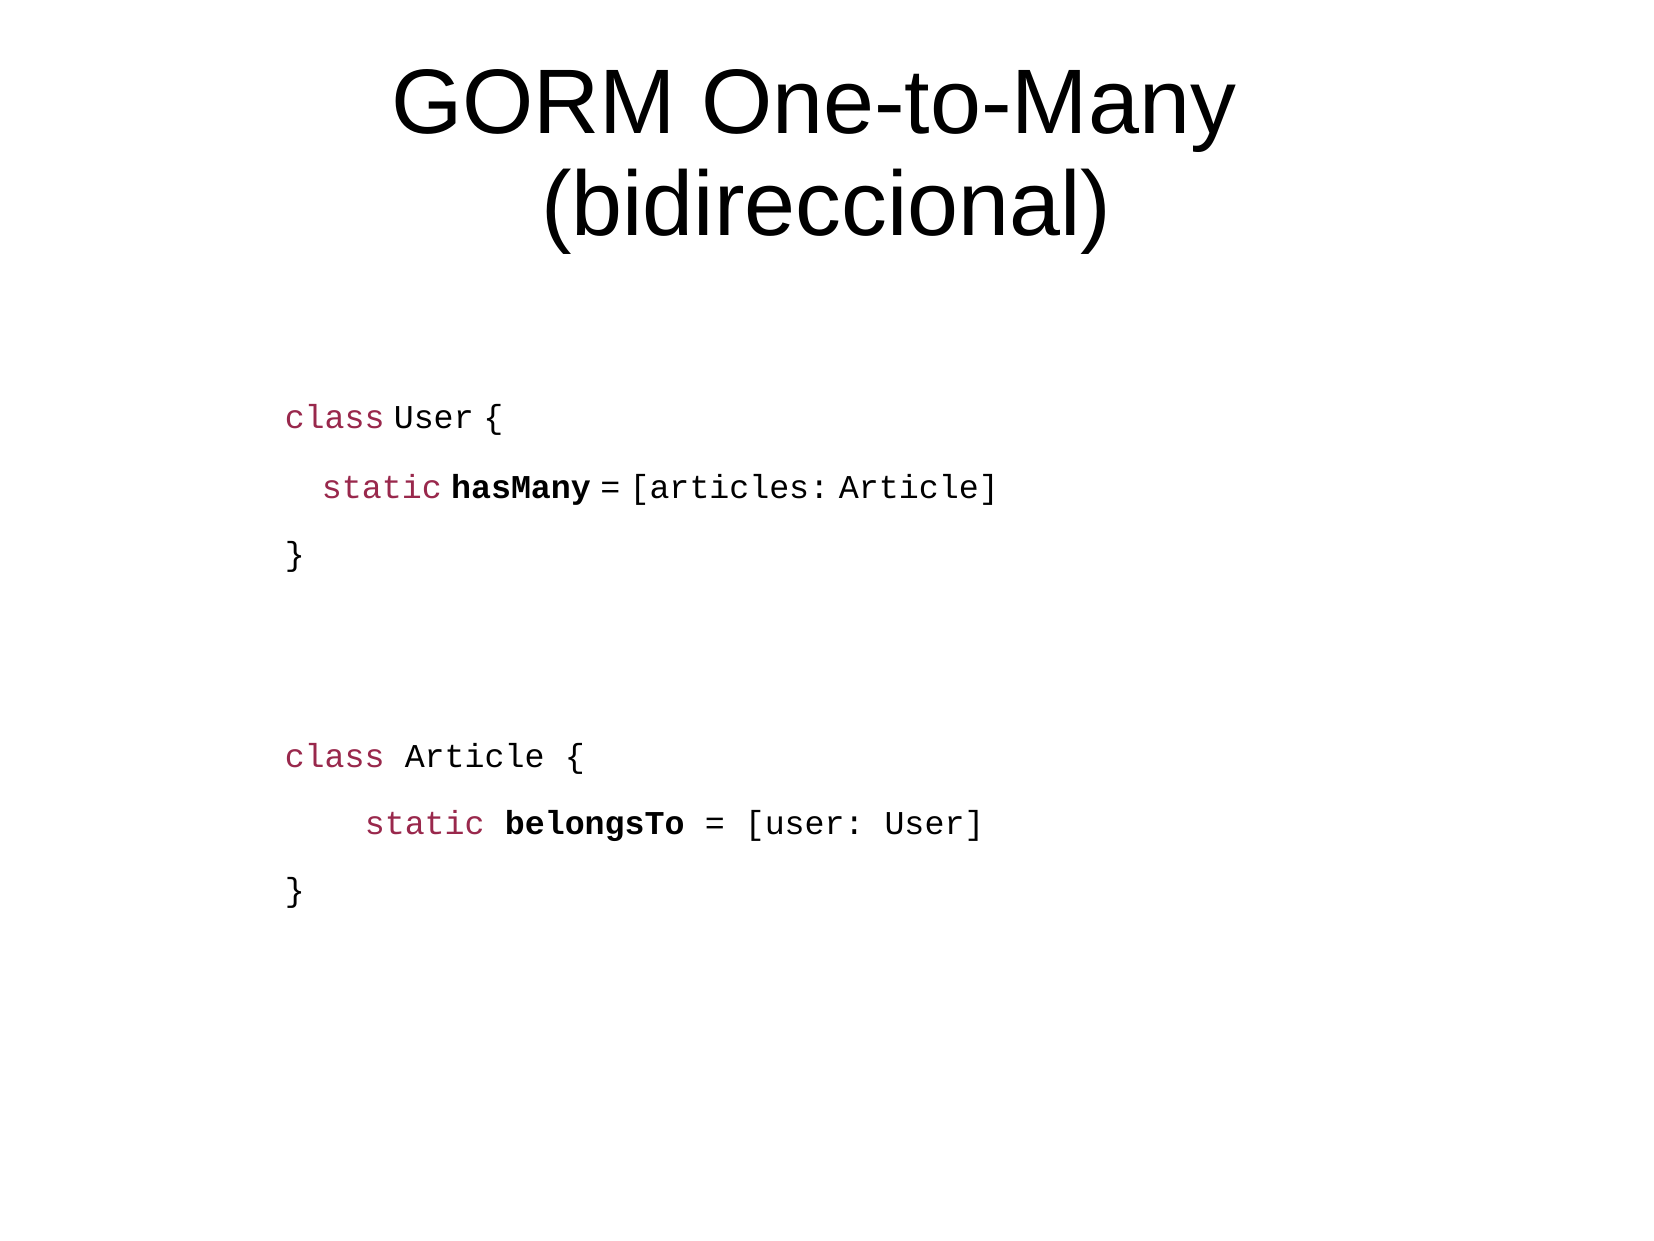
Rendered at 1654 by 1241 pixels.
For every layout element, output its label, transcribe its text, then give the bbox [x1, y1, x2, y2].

title GORM One-to-Many (bidireccional) [82, 49, 1571, 257]
list class User { static hasMany = [articles: Article] } class Article { static belongsTo = [user: User] } [284, 398, 1654, 1118]
